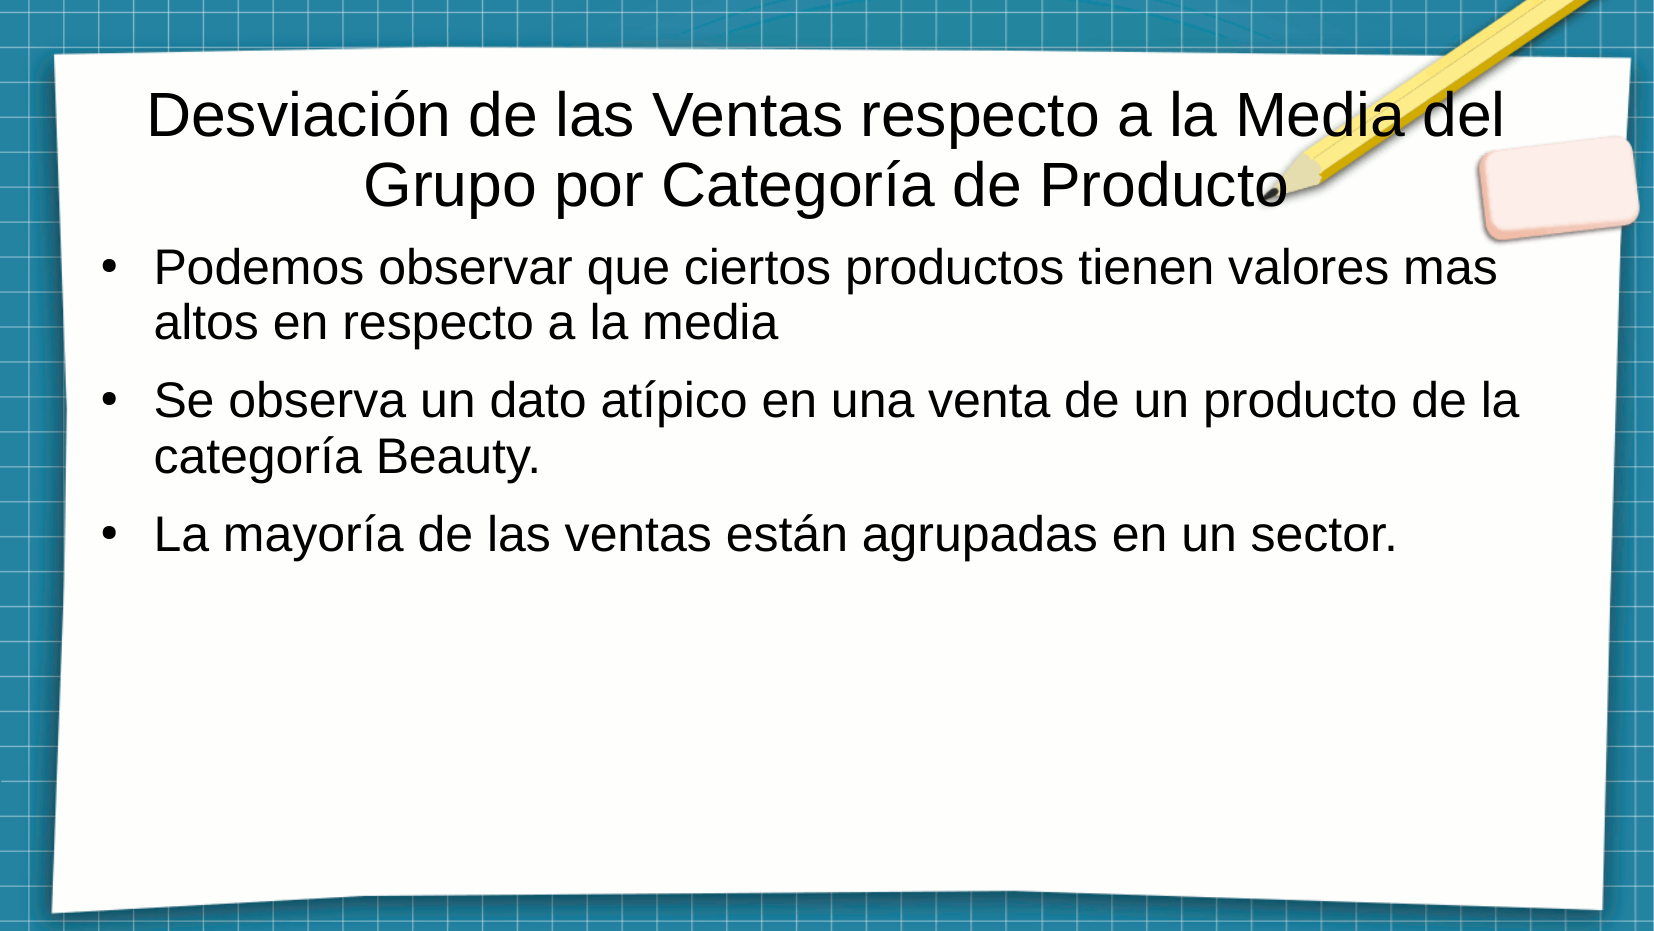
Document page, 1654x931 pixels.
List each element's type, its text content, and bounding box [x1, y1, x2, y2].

title Desviación de las Ventas respecto a la Media del Grupo por Categoría de Producto [82, 10, 1571, 220]
picture [0, 0, 1654, 931]
list Podemos observar que ciertos productos tienen valores mas altos en respecto a la media Se observa un dato atípico en una venta de un producto de la categoría Beauty. La mayoría de las ventas están agrupadas en un sector. [82, 239, 1571, 779]
